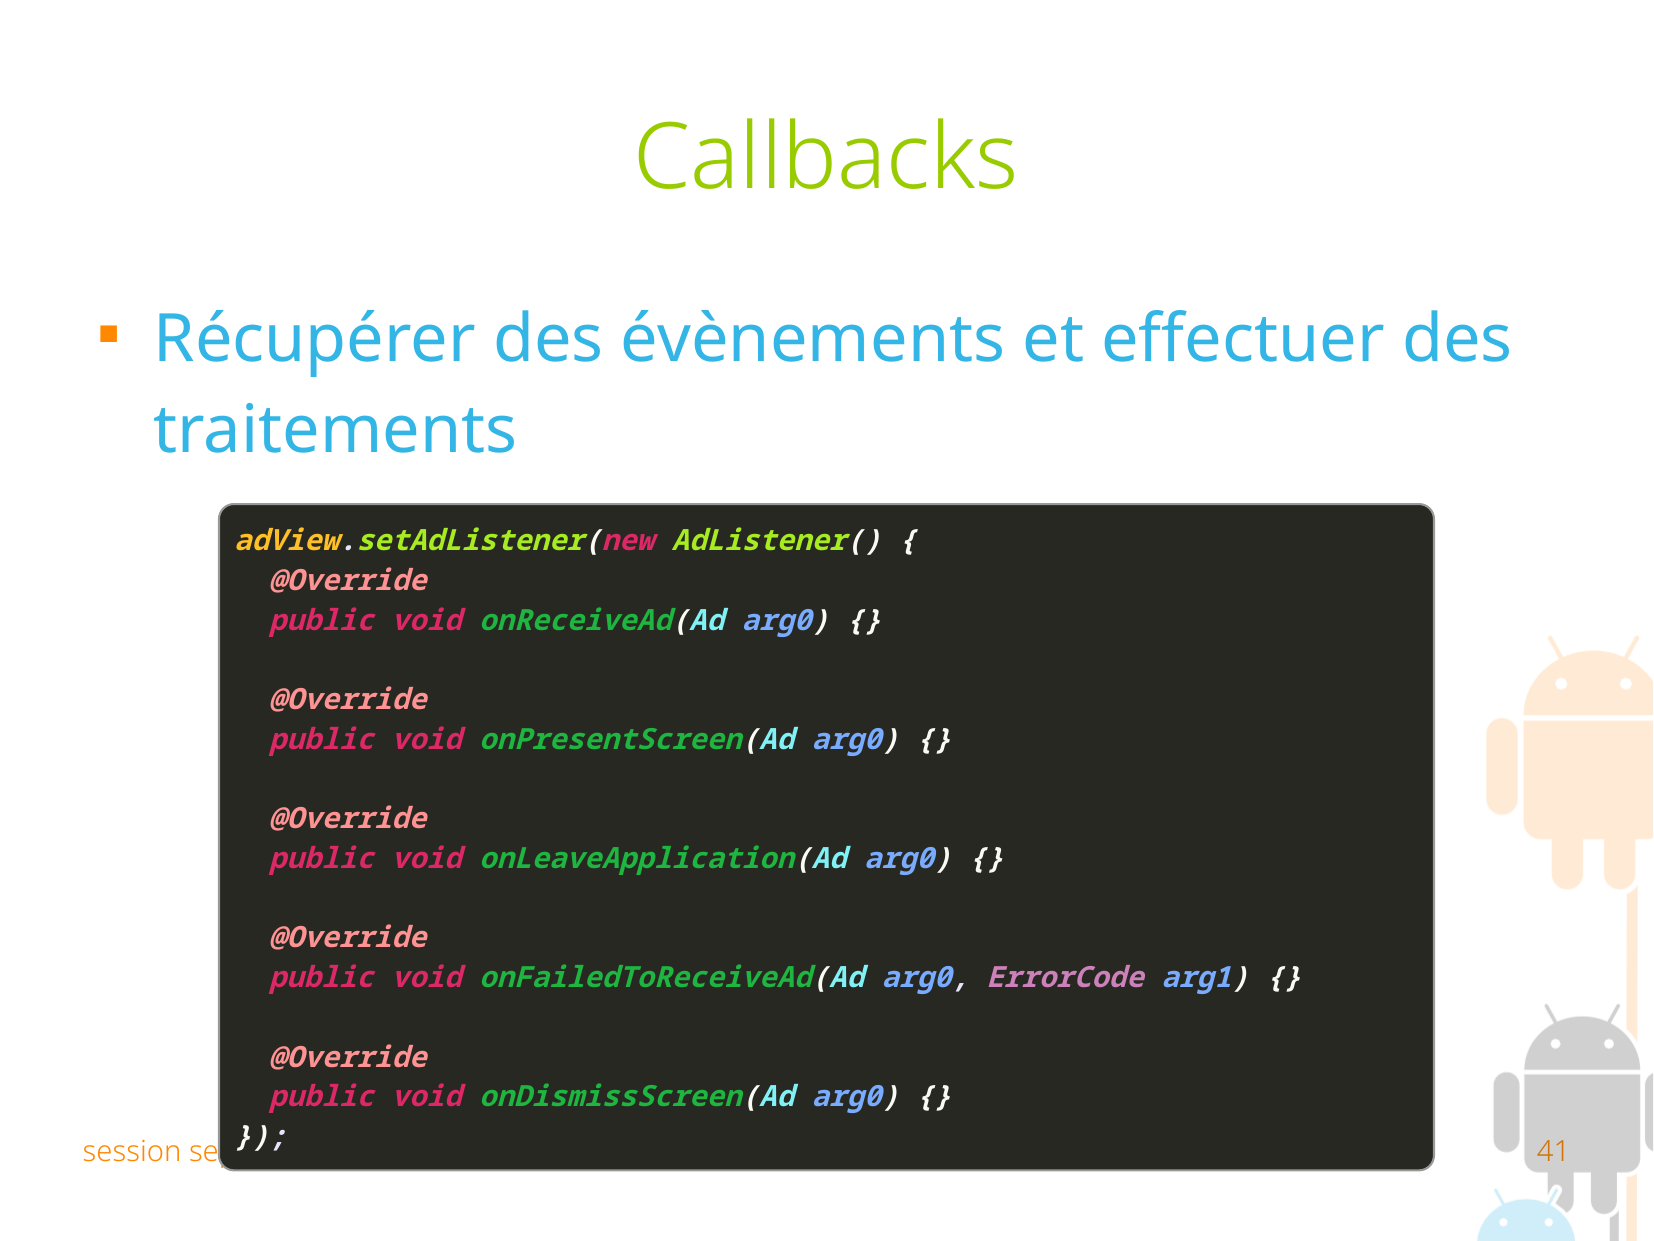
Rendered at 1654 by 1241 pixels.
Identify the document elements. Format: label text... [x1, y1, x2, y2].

title Callbacks [82, 49, 1571, 257]
list Récupérer des évènements et effectuer des traitements [82, 290, 1571, 1010]
picture [240, 423, 1654, 1241]
text_box adView.setAdListener(new AdListener() { @Override public void onReceiveAd(Ad arg0) {} @Override public void onPresentScreen(Ad arg0) {} @Override public void onLeaveApplication(Ad arg0) {} @Override public void onFailedToReceiveAd(Ad arg0, ErrorCode arg1) {} @Override public void onDismissScreen(Ad arg0) {} }); [218, 504, 1434, 1083]
